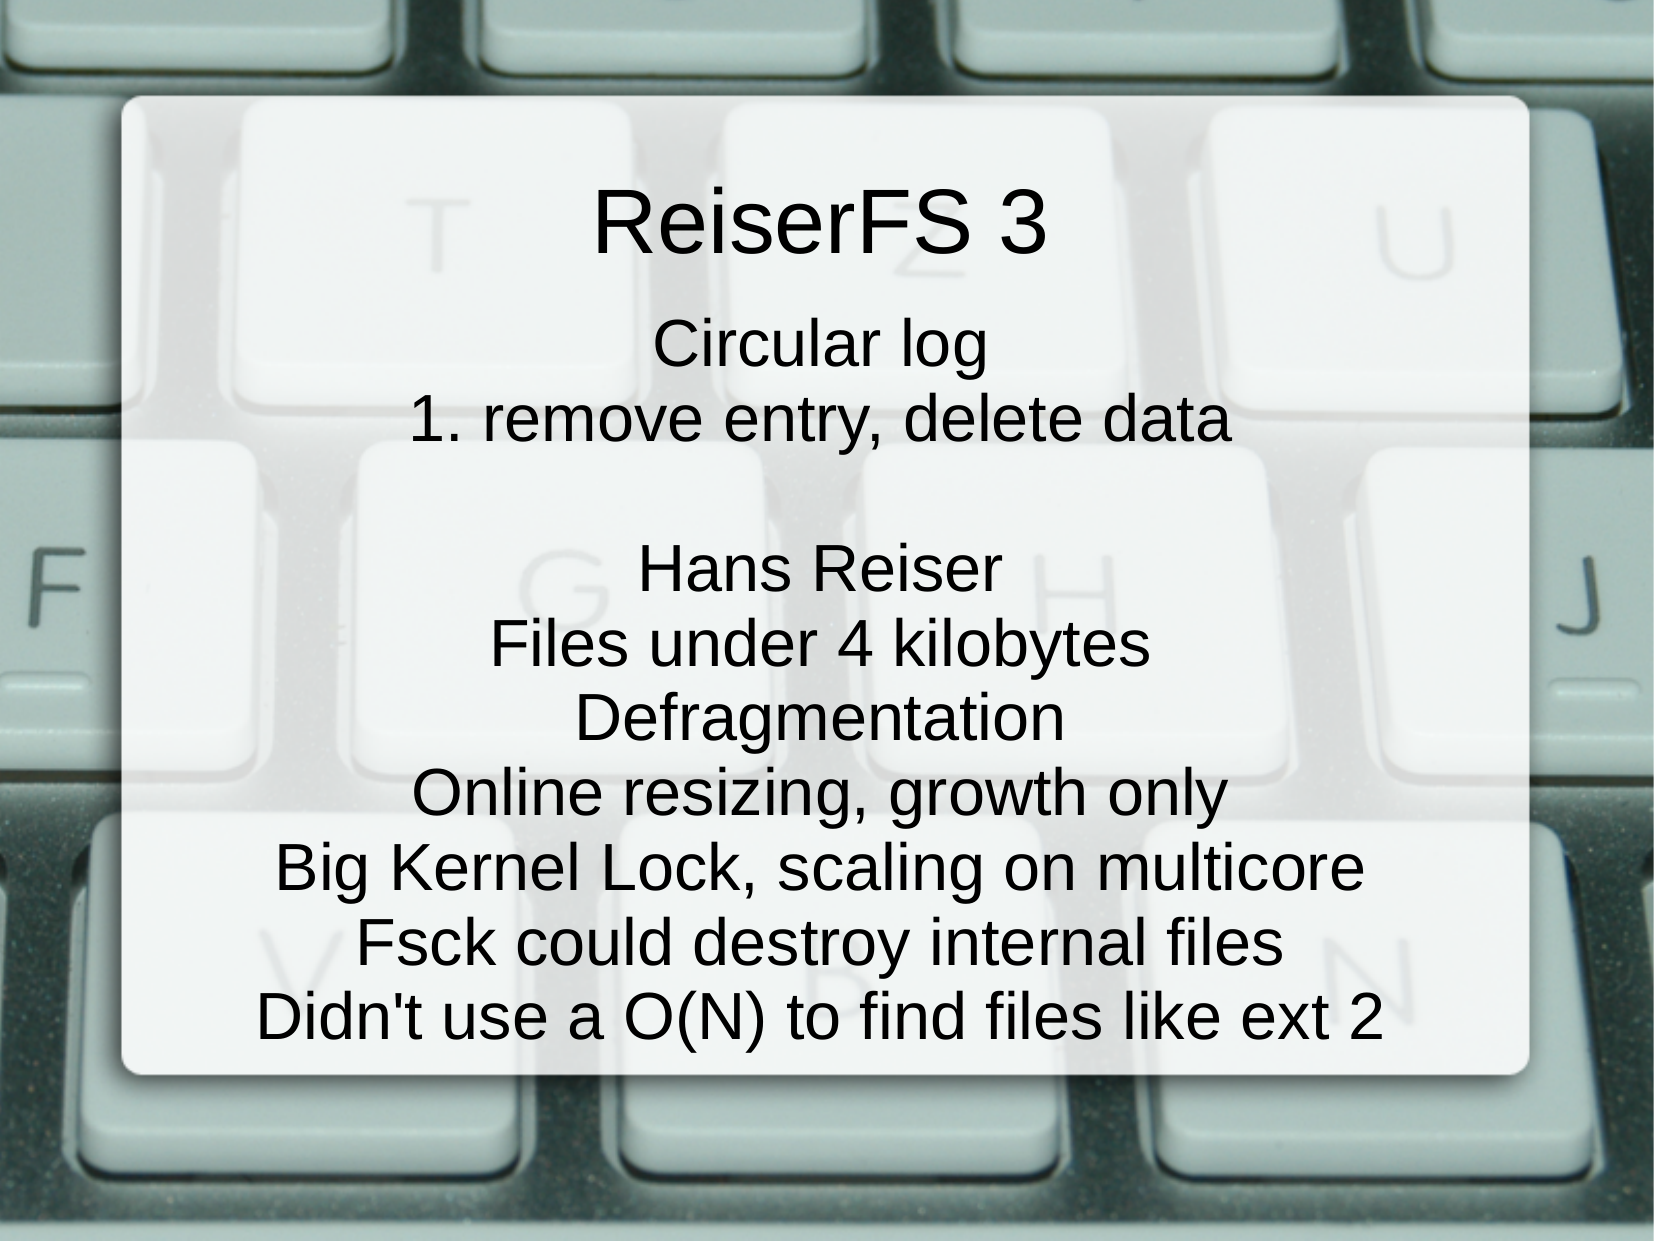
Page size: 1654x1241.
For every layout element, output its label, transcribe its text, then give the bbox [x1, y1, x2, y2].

title ReiserFS 3 [135, 117, 1506, 325]
picture [0, 0, 1654, 1241]
subtitle Circular log 1. remove entry, delete data Hans Reiser Files under 4 kilobytes Defragmentation Online resizing, growth only Big Kernel Lock, scaling on multicore Fsck could destroy internal files Didn't use a O(N) to find files like ext 2 [141, 306, 1501, 1126]
